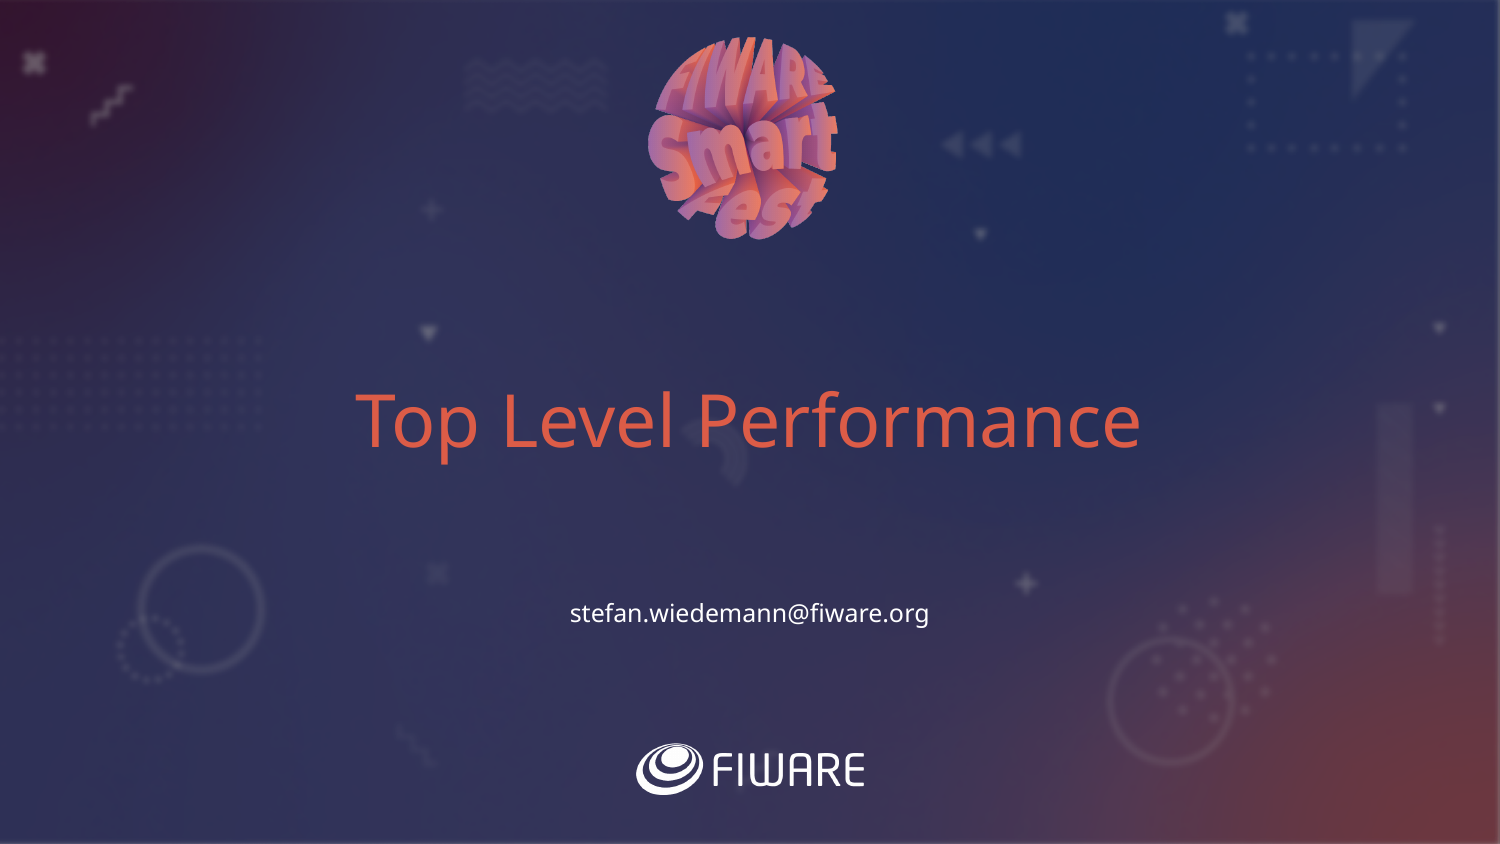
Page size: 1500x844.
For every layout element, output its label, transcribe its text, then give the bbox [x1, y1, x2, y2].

picture [0, 0, 1500, 844]
subtitle stefan.wiedemann@fiware.org [51, 514, 1449, 645]
title Top Level Performance [51, 353, 1449, 484]
